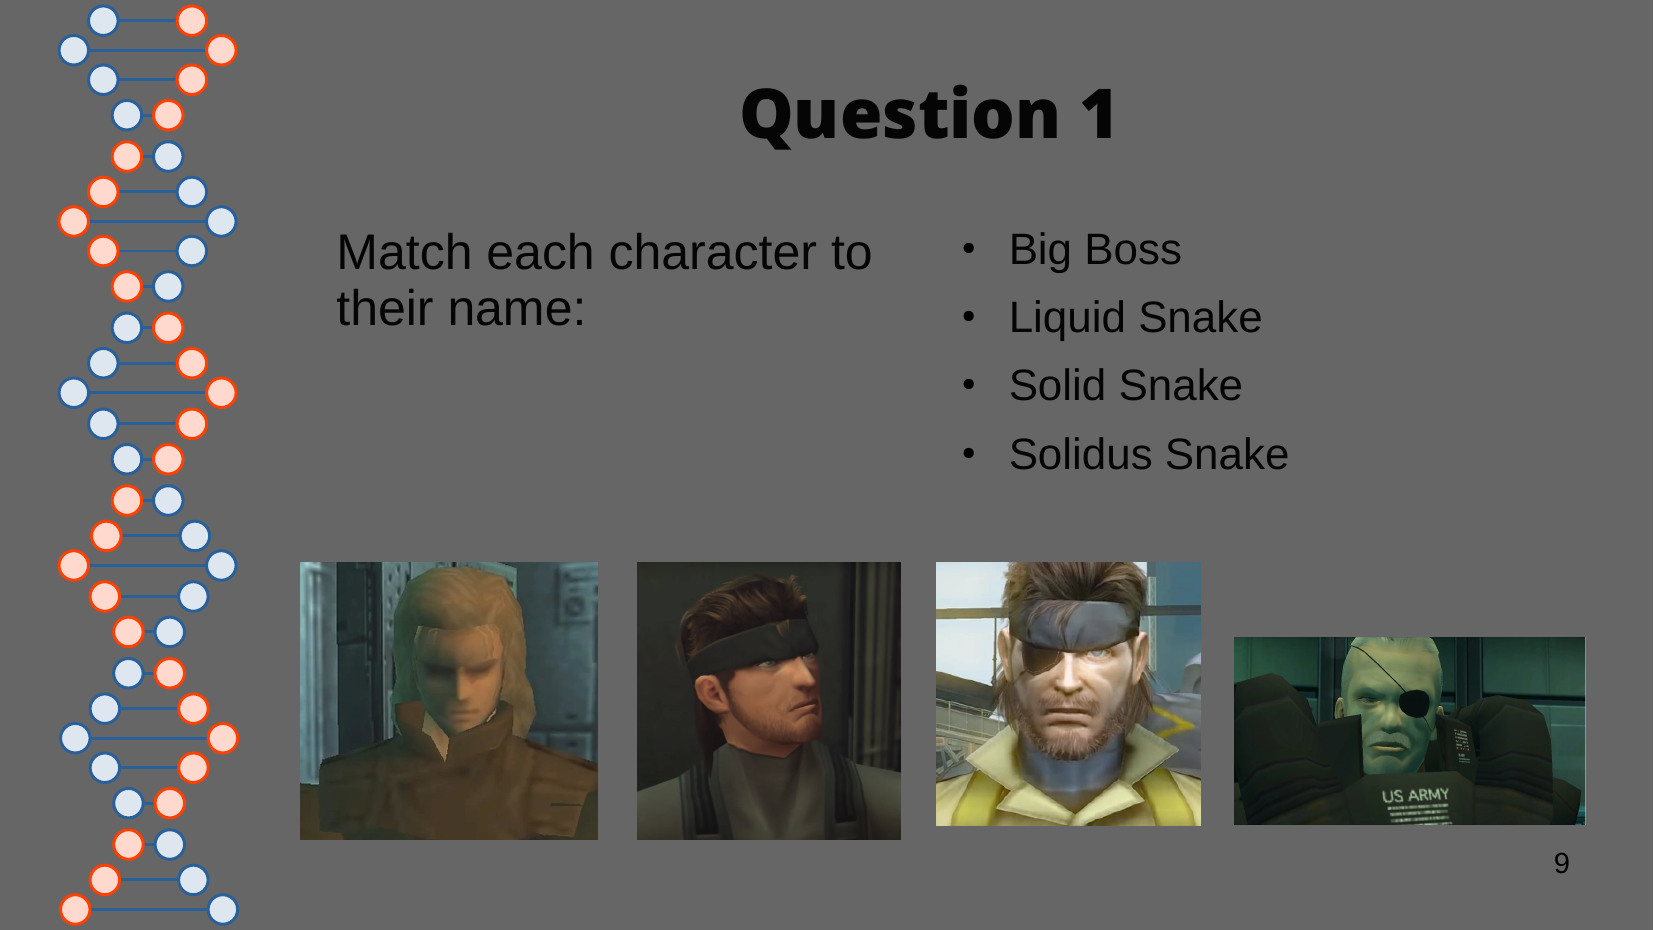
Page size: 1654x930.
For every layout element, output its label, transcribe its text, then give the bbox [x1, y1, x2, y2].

list Big Boss Liquid Snake Solid Snake Solidus Snake [946, 224, 1595, 482]
picture [637, 562, 901, 840]
picture [936, 562, 1201, 827]
picture [300, 562, 598, 840]
list Match each character to their name: [265, 224, 914, 482]
title Question 1 [265, 35, 1594, 189]
picture [1234, 637, 1586, 826]
